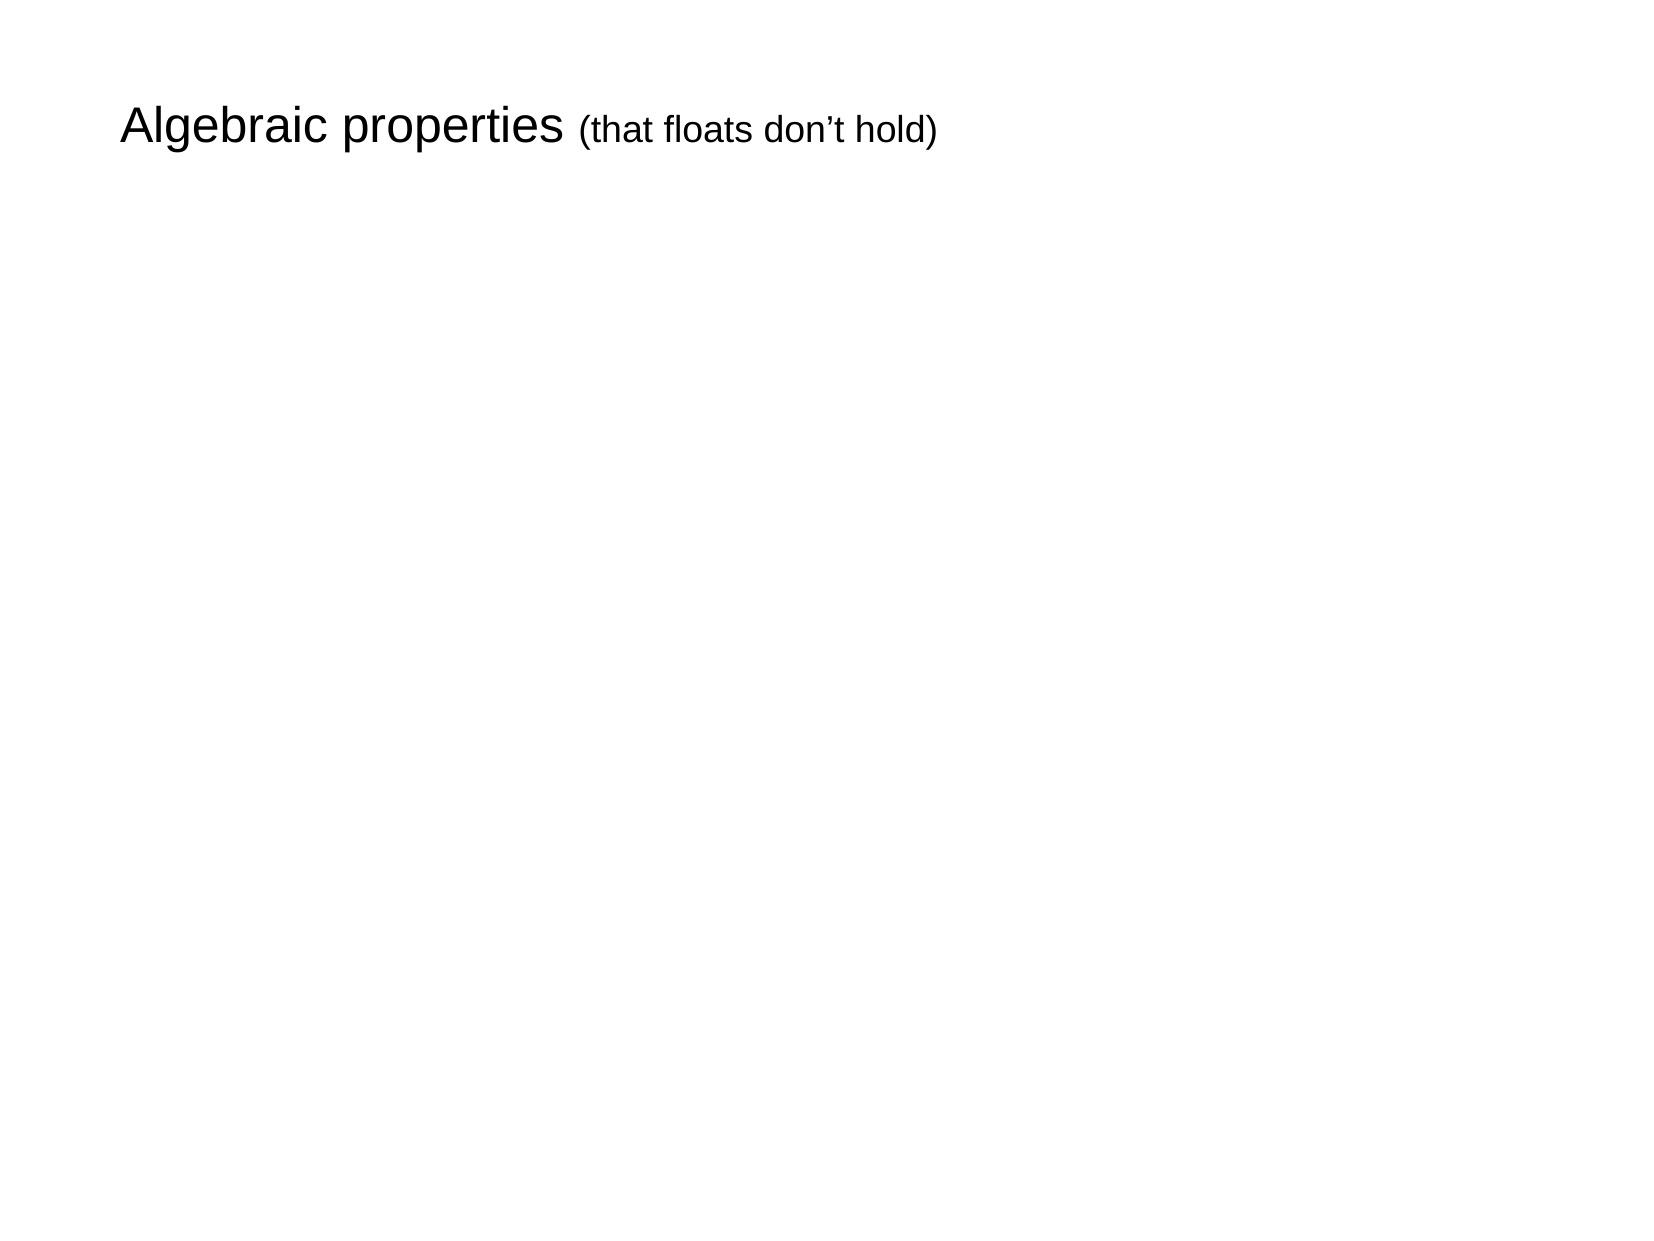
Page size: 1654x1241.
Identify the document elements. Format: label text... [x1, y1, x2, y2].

text_box Algebraic properties (that floats don’t hold) [105, 90, 954, 161]
